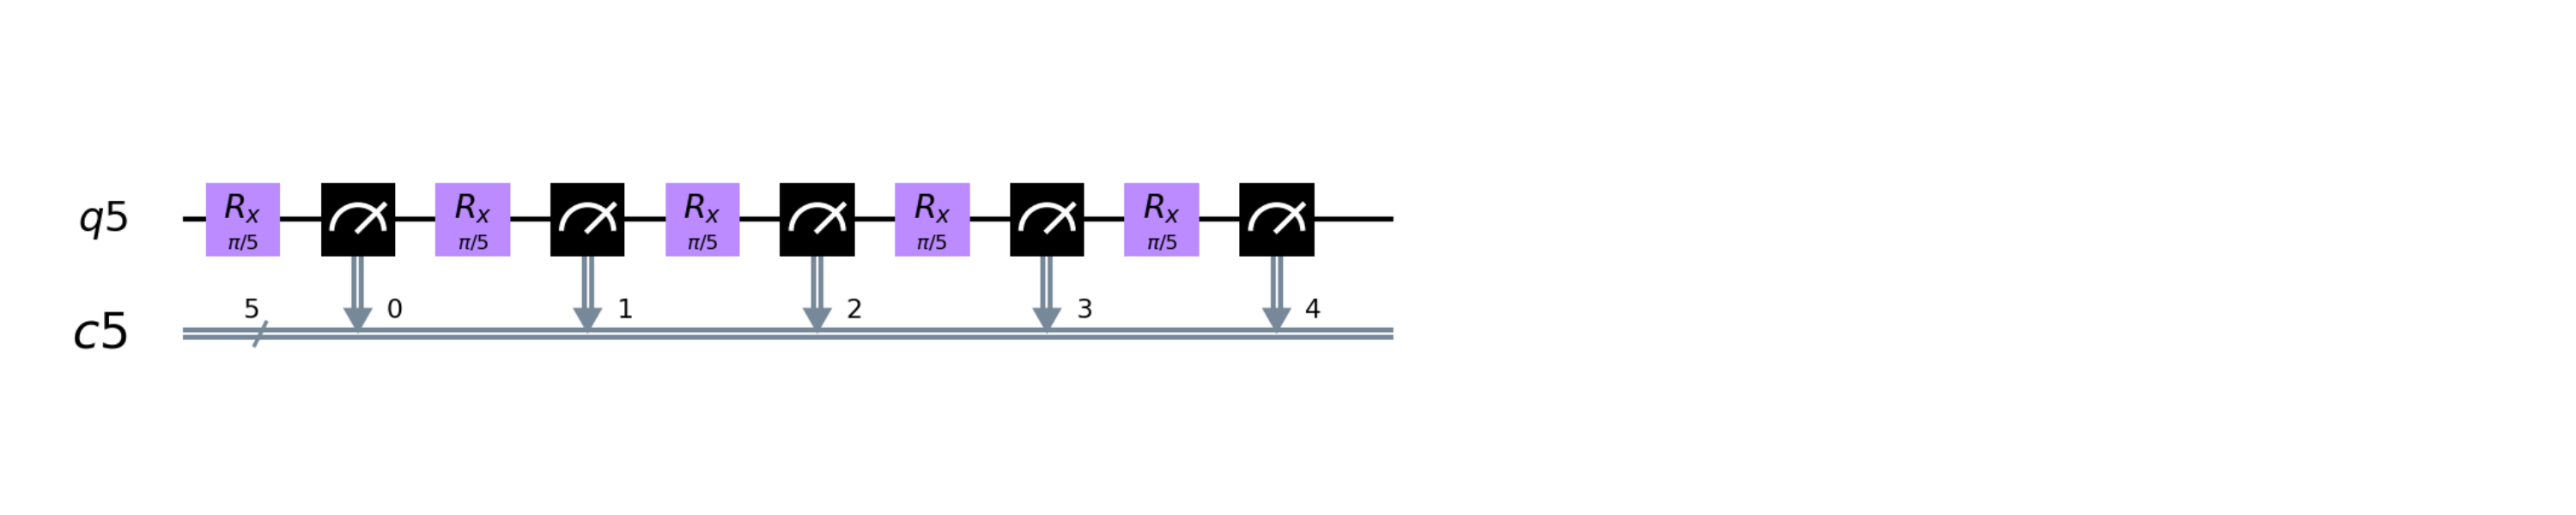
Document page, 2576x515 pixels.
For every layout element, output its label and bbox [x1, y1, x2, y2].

picture [0, 111, 1420, 421]
